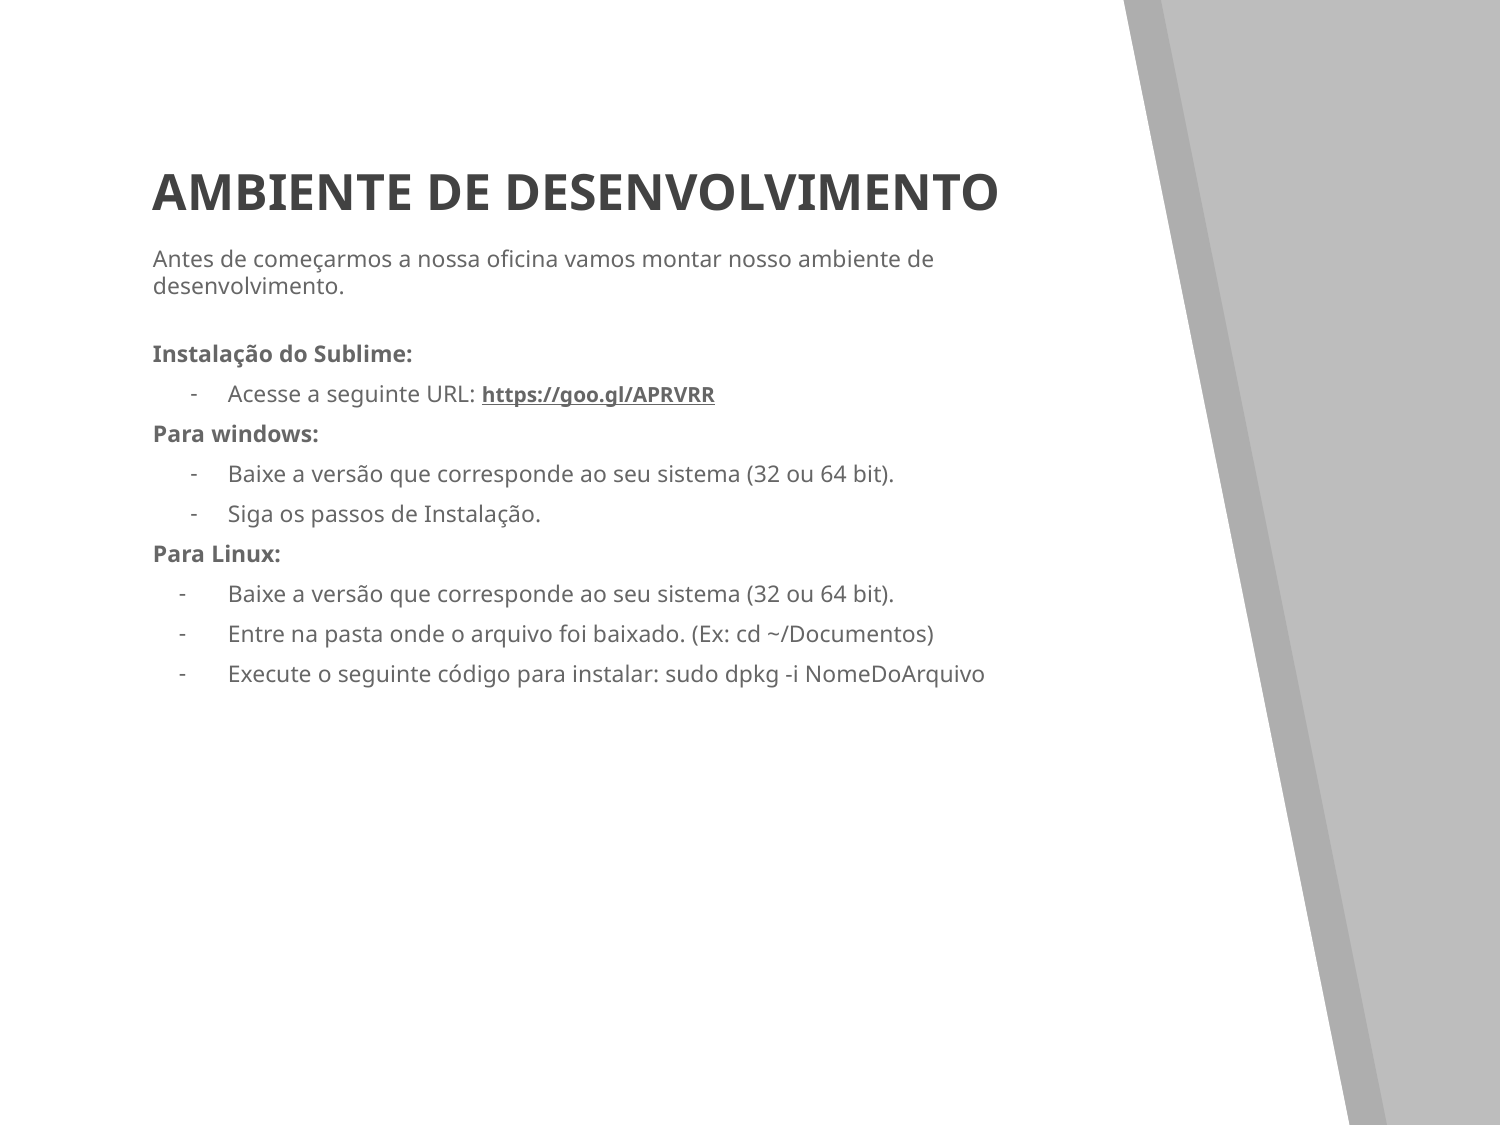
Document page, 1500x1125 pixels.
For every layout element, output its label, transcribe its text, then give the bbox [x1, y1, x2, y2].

text_box Instalação do Sublime: Acesse a seguinte URL: https://goo.gl/APRVRR Para windows: Baixe a versão que corresponde ao seu sistema (32 ou 64 bit). Siga os passos de Instalação. Para Linux: Baixe a versão que corresponde ao seu sistema (32 ou 64 bit). Entre na pasta onde o arquivo foi baixado. (Ex: cd ~/Documentos) Execute o seguinte código para instalar: sudo dpkg -i NomeDoArquivo [137, 324, 1050, 807]
title AMBIENTE DE DESENVOLVIMENTO [137, 145, 1107, 229]
text_box Antes de começarmos a nossa oficina vamos montar nosso ambiente de desenvolvimento. [137, 229, 1107, 410]
